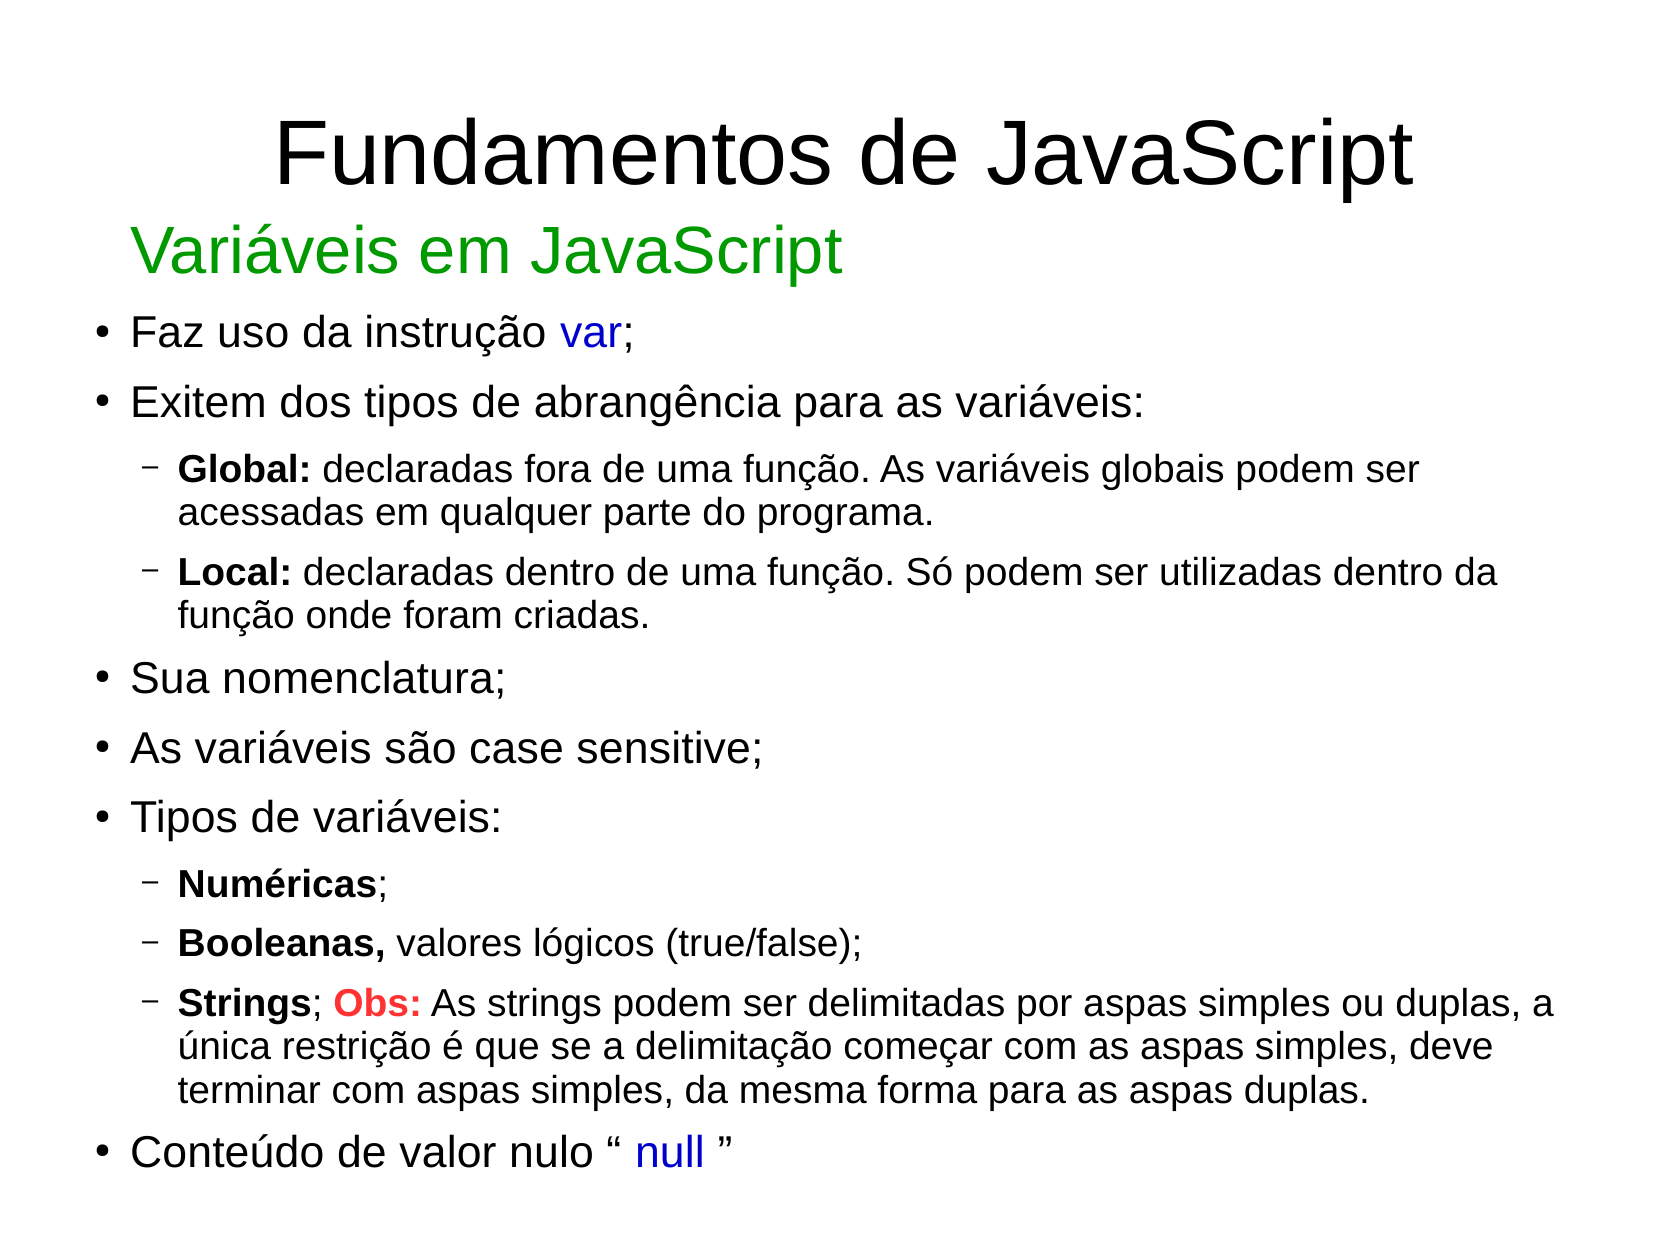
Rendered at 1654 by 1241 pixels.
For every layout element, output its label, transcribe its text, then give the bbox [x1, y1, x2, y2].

list Variáveis em JavaScript Faz uso da instrução var; Exitem dos tipos de abrangência para as variáveis: Global: declaradas fora de uma função. As variáveis globais podem ser acessadas em qualquer parte do programa. Local: declaradas dentro de uma função. Só podem ser utilizadas dentro da função onde foram criadas. Sua nomenclatura; As variáveis são case sensitive; Tipos de variáveis: Numéricas; Booleanas, valores lógicos (true/false); Strings; Obs: As strings podem ser delimitadas por aspas simples ou duplas, a única restrição é que se a delimitação começar com as aspas simples, deve terminar com aspas simples, da mesma forma para as aspas duplas. Conteúdo de valor nulo “ null ” [82, 212, 1571, 1193]
title Fundamentos de JavaScript [82, 49, 1571, 212]
